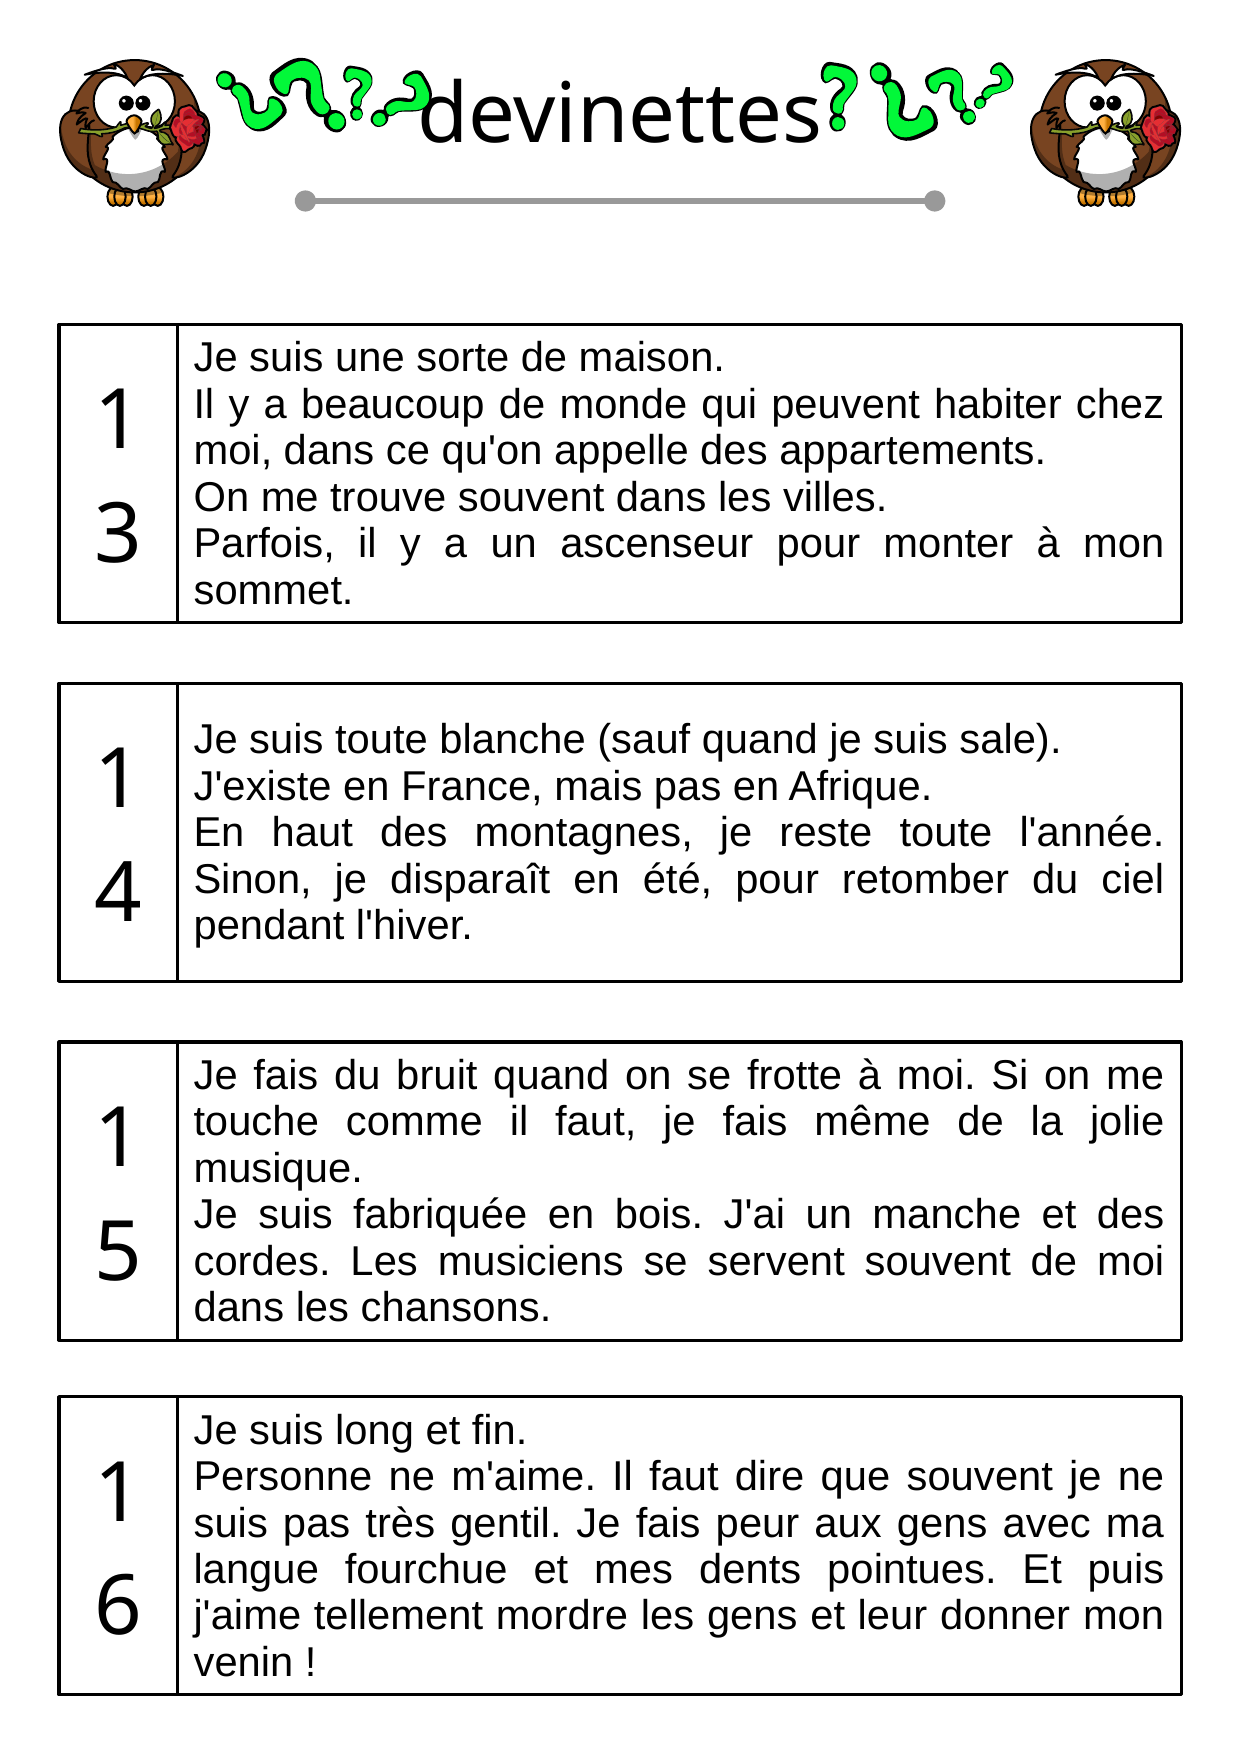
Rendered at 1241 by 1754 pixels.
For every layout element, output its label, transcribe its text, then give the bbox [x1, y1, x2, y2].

text_box Je suis une sorte de maison. Il y a beaucoup de monde qui peuvent habiter chez moi, dans ce qu'on appelle des appartements. On me trouve souvent dans les villes. Parfois, il y a un ascenseur pour monter à mon sommet. [179, 324, 1182, 623]
text_box Je suis long et fin. Personne ne m'aime. Il faut dire que souvent je ne suis pas très gentil. Je fais peur aux gens avec ma langue fourchue et mes dents pointues. Et puis j'aime tellement mordre les gens et leur donner mon venin ! [179, 1396, 1182, 1695]
text_box Je fais du bruit quand on se frotte à moi. Si on me touche comme il faut, je fais même de la jolie musique. Je suis fabriquée en bois. J'ai un manche et des cordes. Les musiciens se servent souvent de moi dans les chansons. [179, 1041, 1182, 1341]
picture [59, 46, 441, 207]
text_box devinettes [211, 46, 1182, 159]
text_box 16 [59, 1396, 178, 1695]
text_box Je suis toute blanche (sauf quand je suis sale). J'existe en France, mais pas en Afrique. En haut des montagnes, je reste toute l'année. Sinon, je disparaît en été, pour retomber du ciel pendant l'hiver. [179, 683, 1182, 982]
text_box 13 [59, 324, 178, 623]
text_box devinettes [59, 46, 297, 93]
picture [820, 51, 944, 152]
text_box 14 [59, 683, 178, 982]
picture [1029, 59, 1182, 207]
picture [920, 59, 1020, 134]
text_box 15 [59, 1041, 178, 1341]
